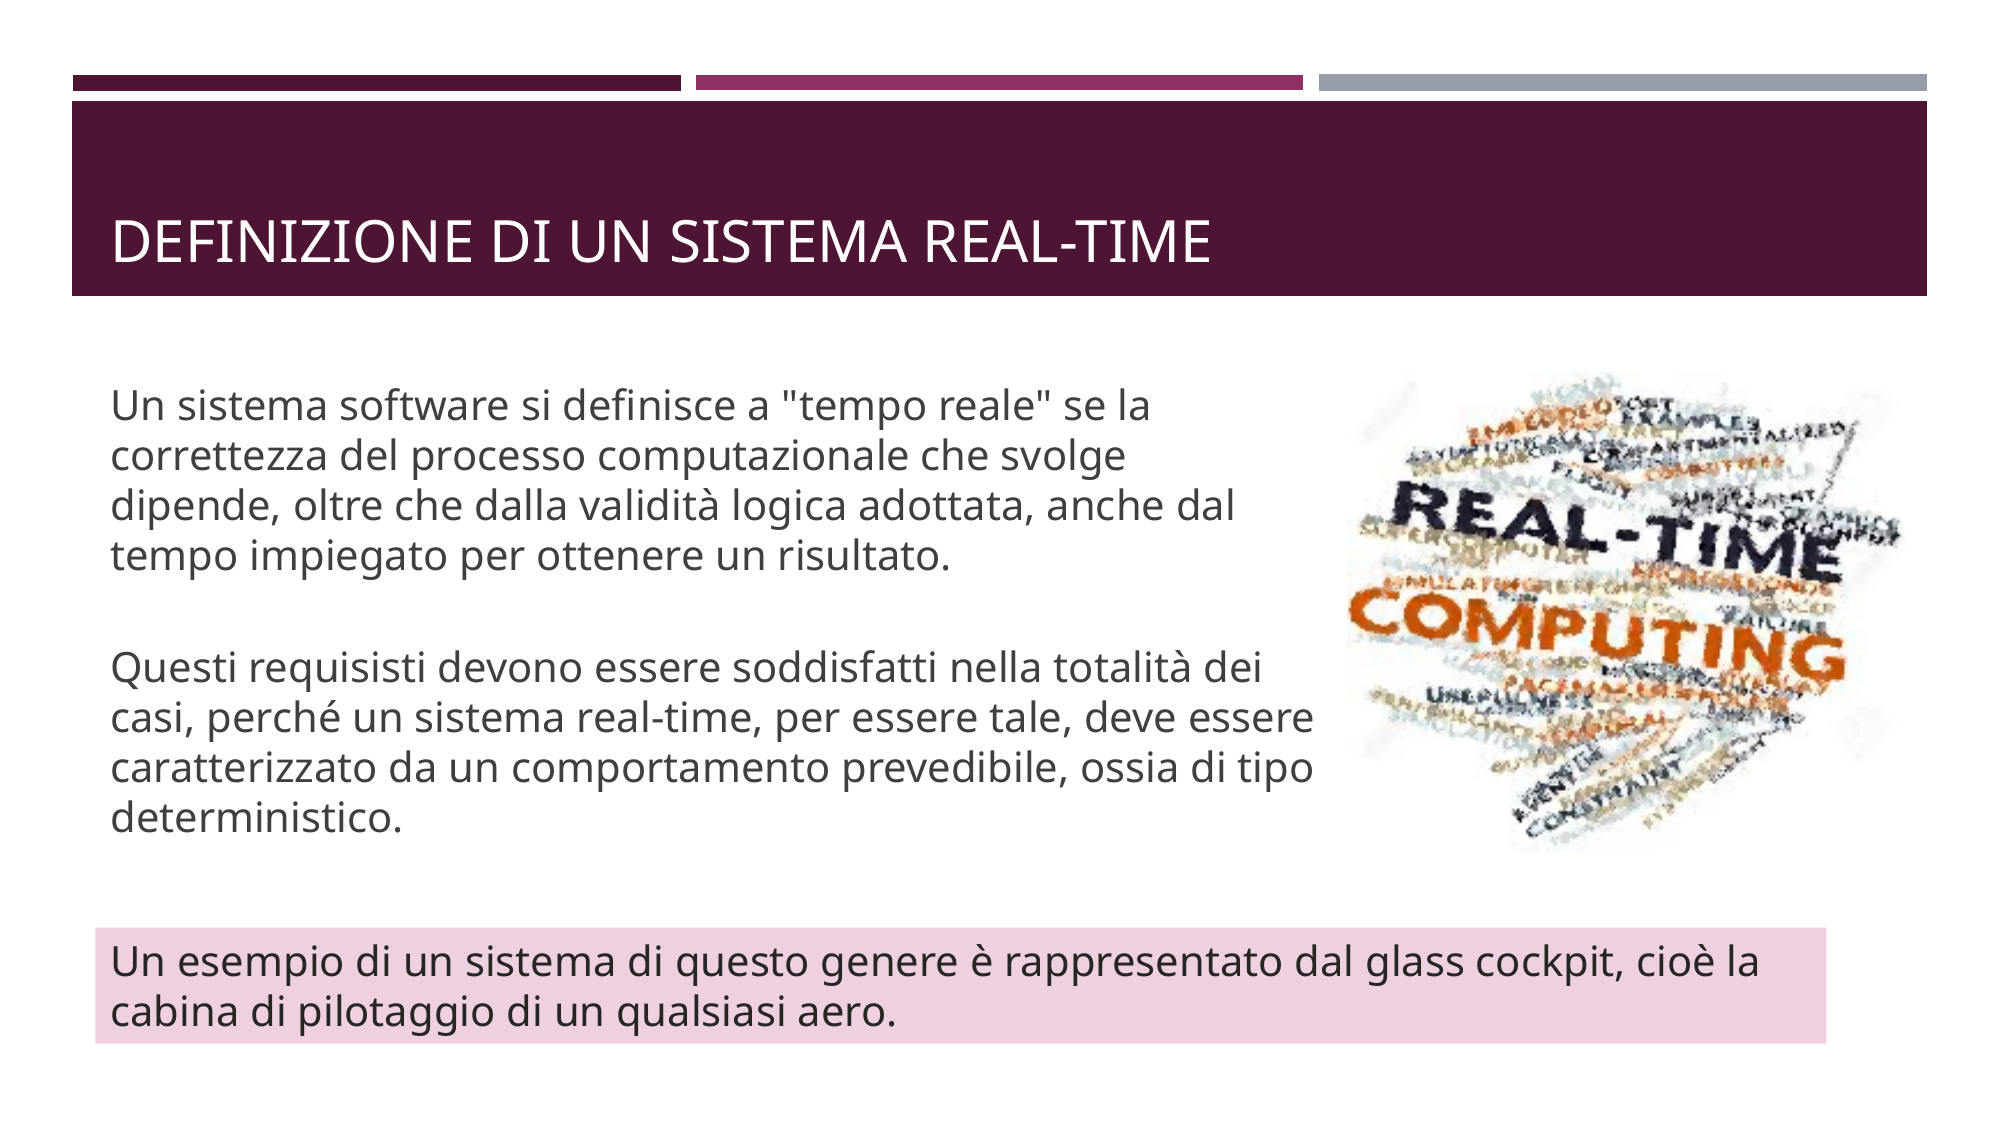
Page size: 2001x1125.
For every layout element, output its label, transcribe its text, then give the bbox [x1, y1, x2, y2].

text_box Un sistema software si definisce a "tempo reale" se la correttezza del processo computazionale che svolge dipende, oltre che dalla validità logica adottata, anche dal tempo impiegato per ottenere un risultato. [95, 371, 1253, 589]
title Definizione di un sistema real-time [95, 115, 1905, 282]
picture [1347, 371, 1905, 851]
text_box Questi requisisti devono essere soddisfatti nella totalità dei casi, perché un sistema real-time, per essere tale, deve essere caratterizzato da un comportamento prevedibile, ossia di tipo deterministico. [95, 633, 1348, 851]
text_box Un esempio di un sistema di questo genere è rappresentato dal glass cockpit, cioè la cabina di pilotaggio di un qualsiasi aero. [95, 927, 1827, 1044]
